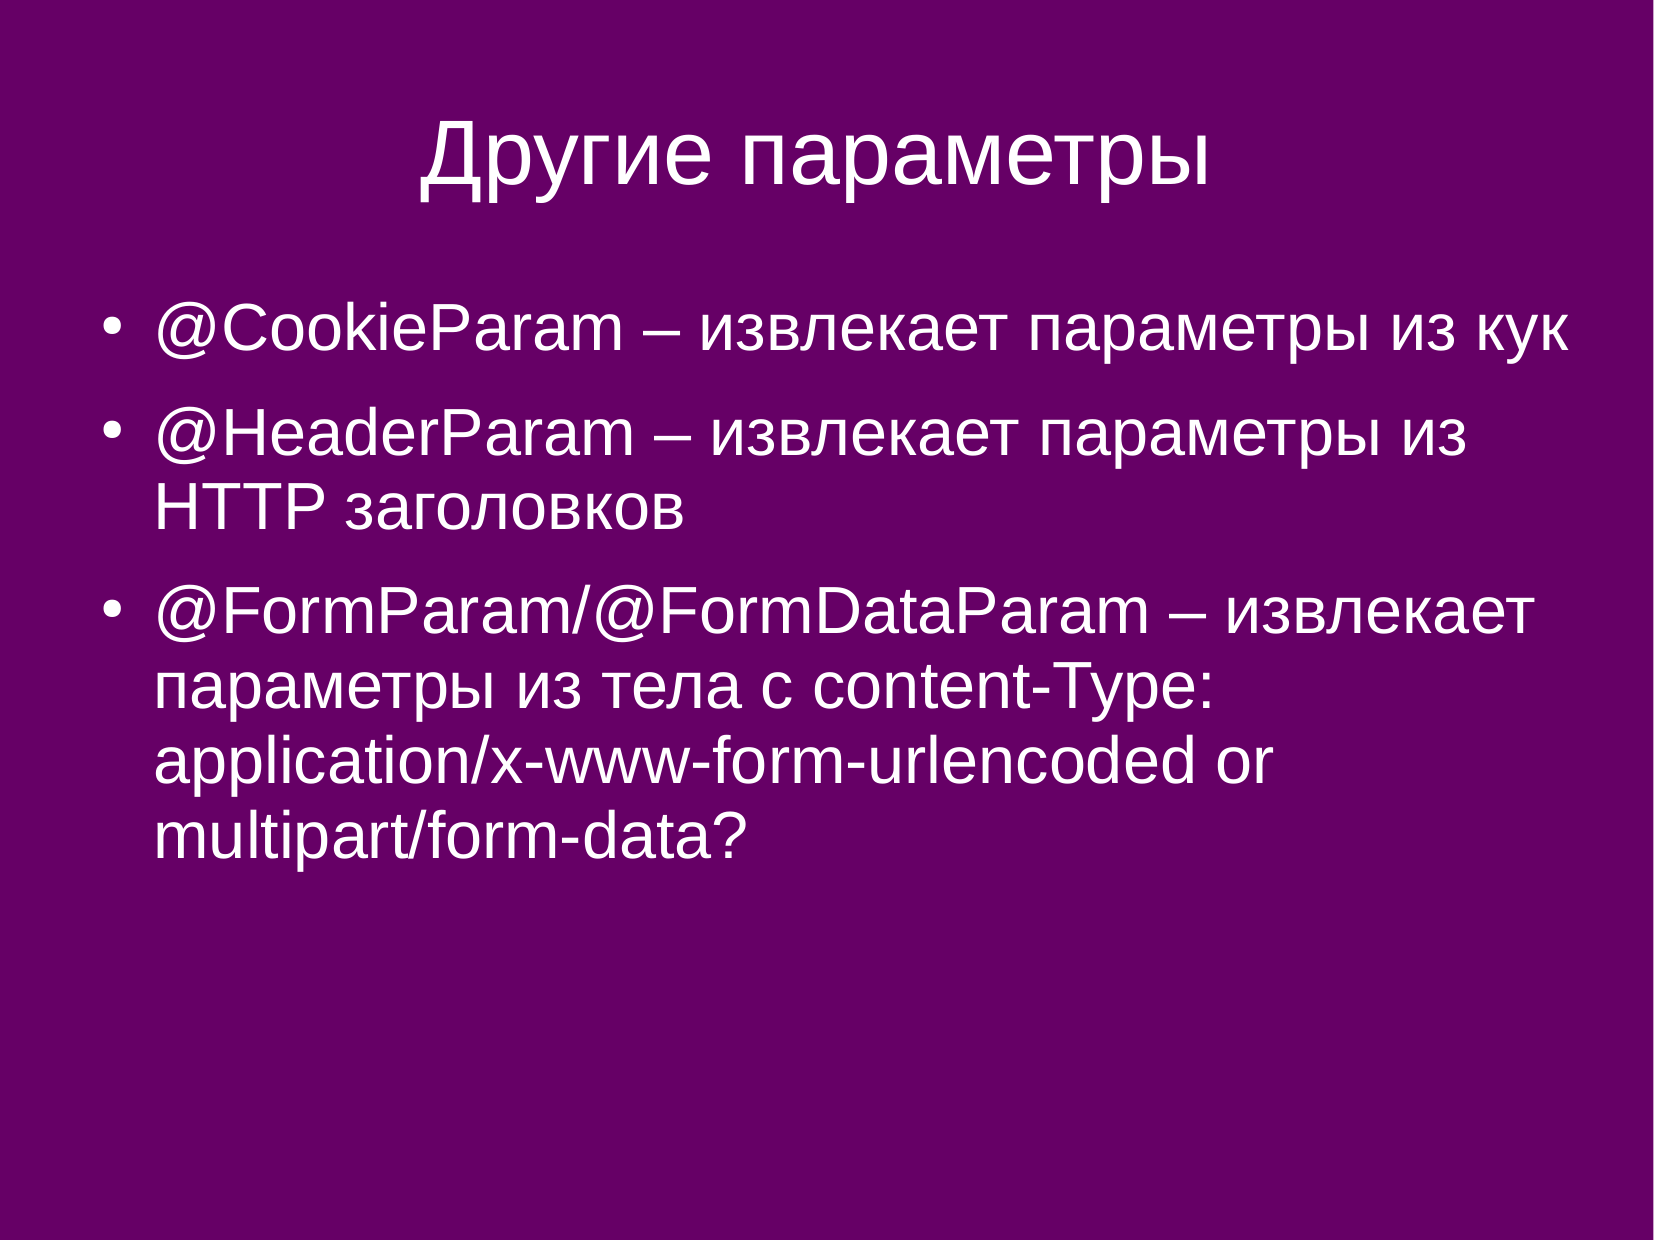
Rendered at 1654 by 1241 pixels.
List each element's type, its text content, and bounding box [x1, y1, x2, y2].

list @CookieParam – извлекает параметры из кук @HeaderParam – извлекает параметры из HTTP заголовков @FormParam/@FormDataParam – извлекает параметры из тела с content-Type: application/x-www-form-urlencoded or multipart/form-data? [82, 290, 1571, 1010]
title Другие параметры [82, 49, 1571, 257]
